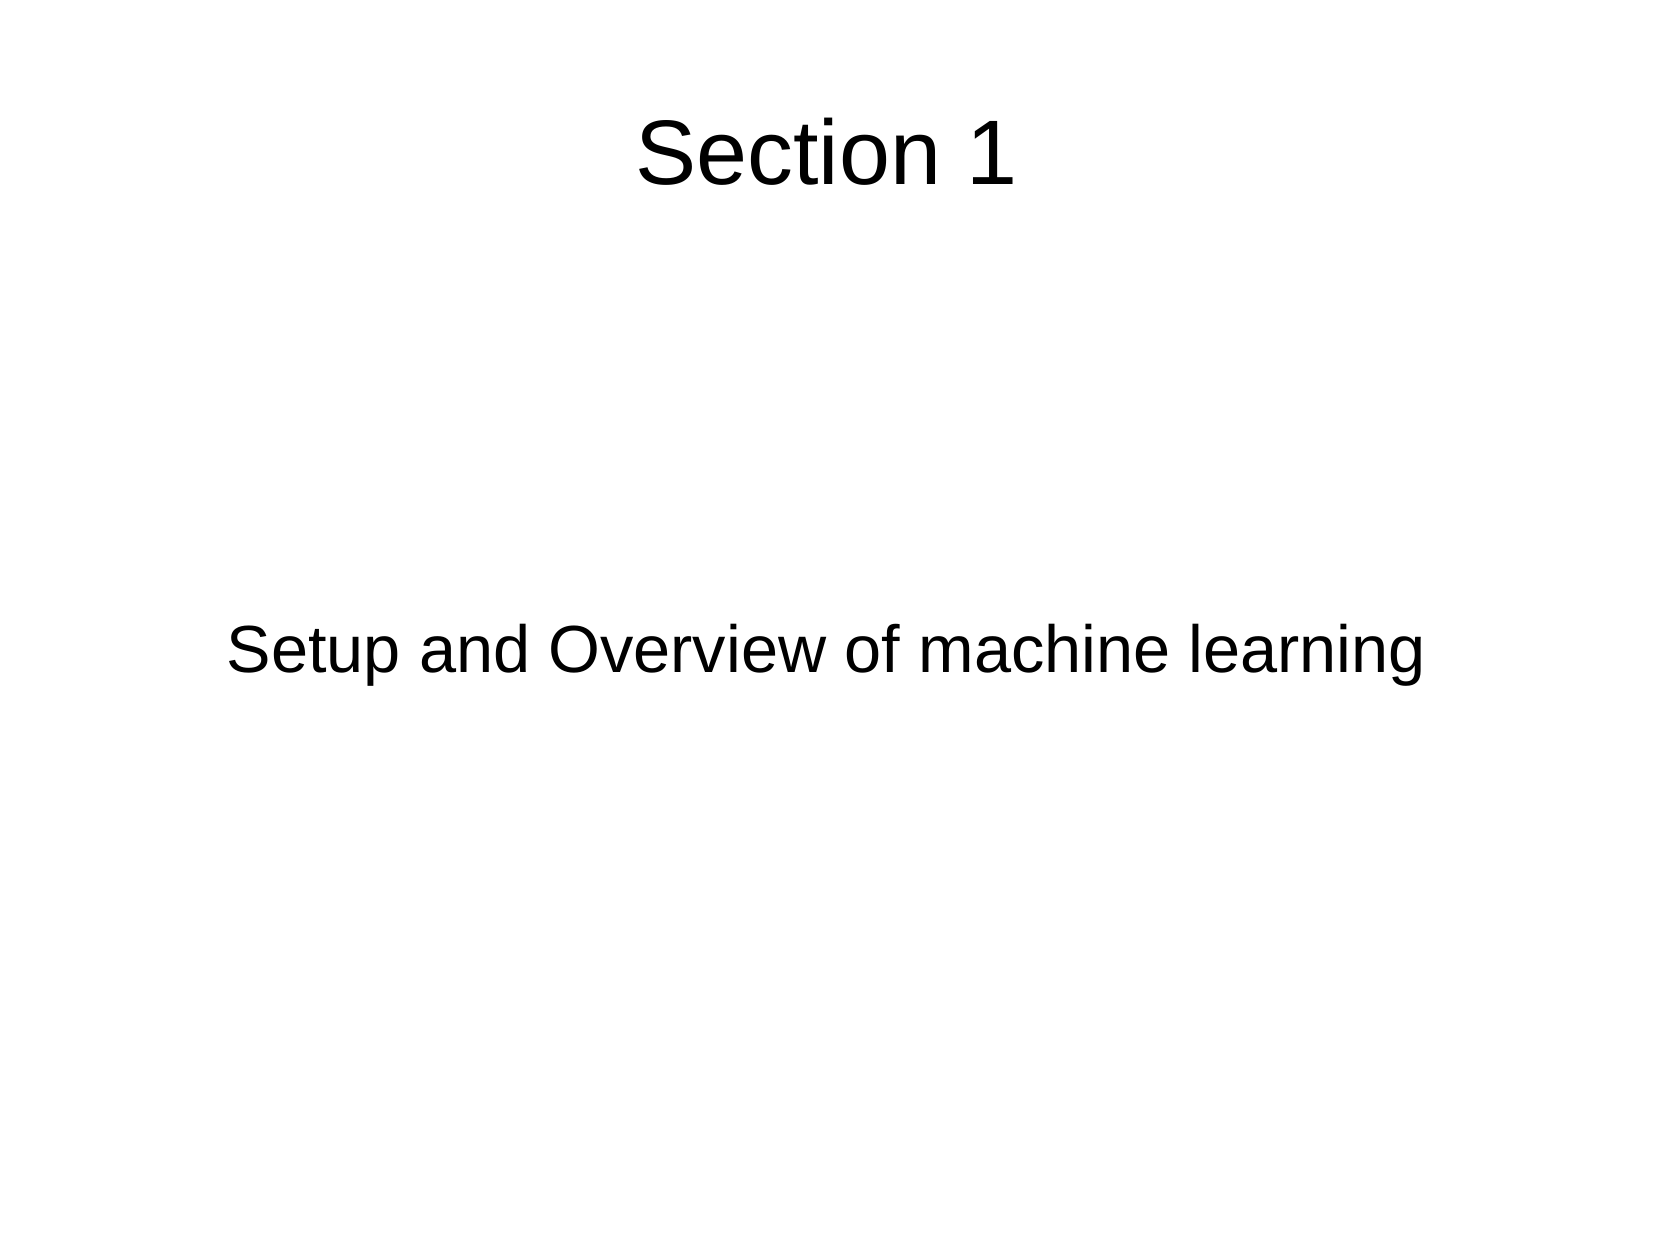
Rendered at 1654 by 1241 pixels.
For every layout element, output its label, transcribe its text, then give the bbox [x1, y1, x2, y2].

subtitle Setup and Overview of machine learning [82, 290, 1571, 1010]
title Section 1 [82, 49, 1571, 257]
